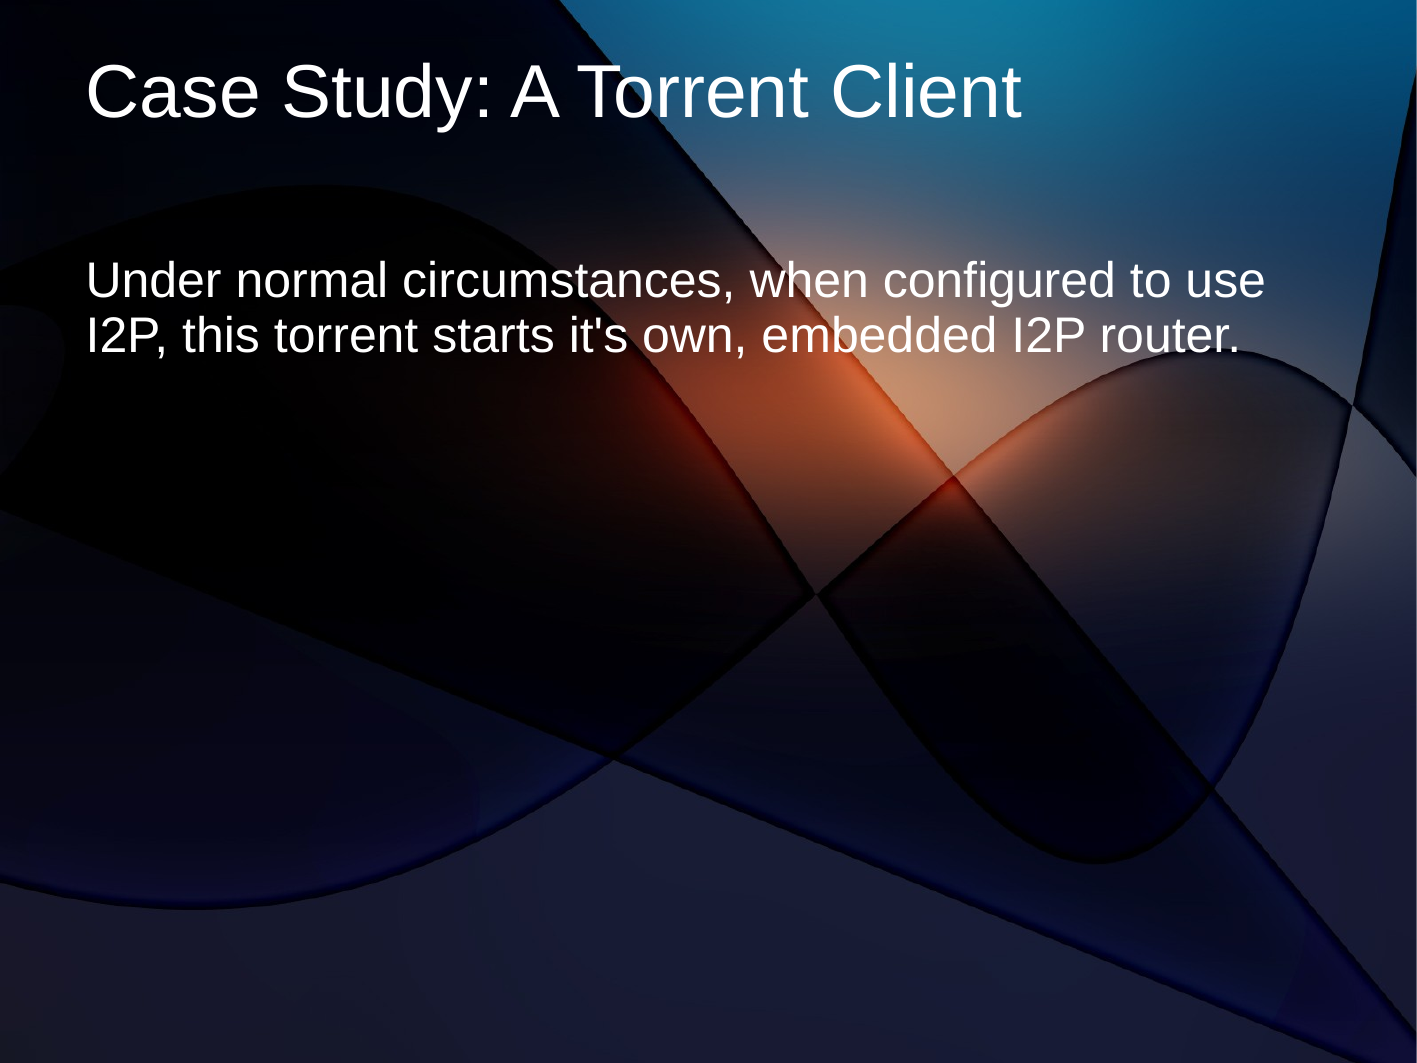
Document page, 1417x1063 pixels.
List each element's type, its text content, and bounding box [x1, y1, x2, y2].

subtitle Under normal circumstances, when configured to use I2P, this torrent starts it's own, embedded I2P router. [70, 244, 1346, 925]
title Case Study: A Torrent Client [70, 42, 1346, 213]
picture [1093, 34, 1099, 42]
picture [0, 0, 1417, 1063]
